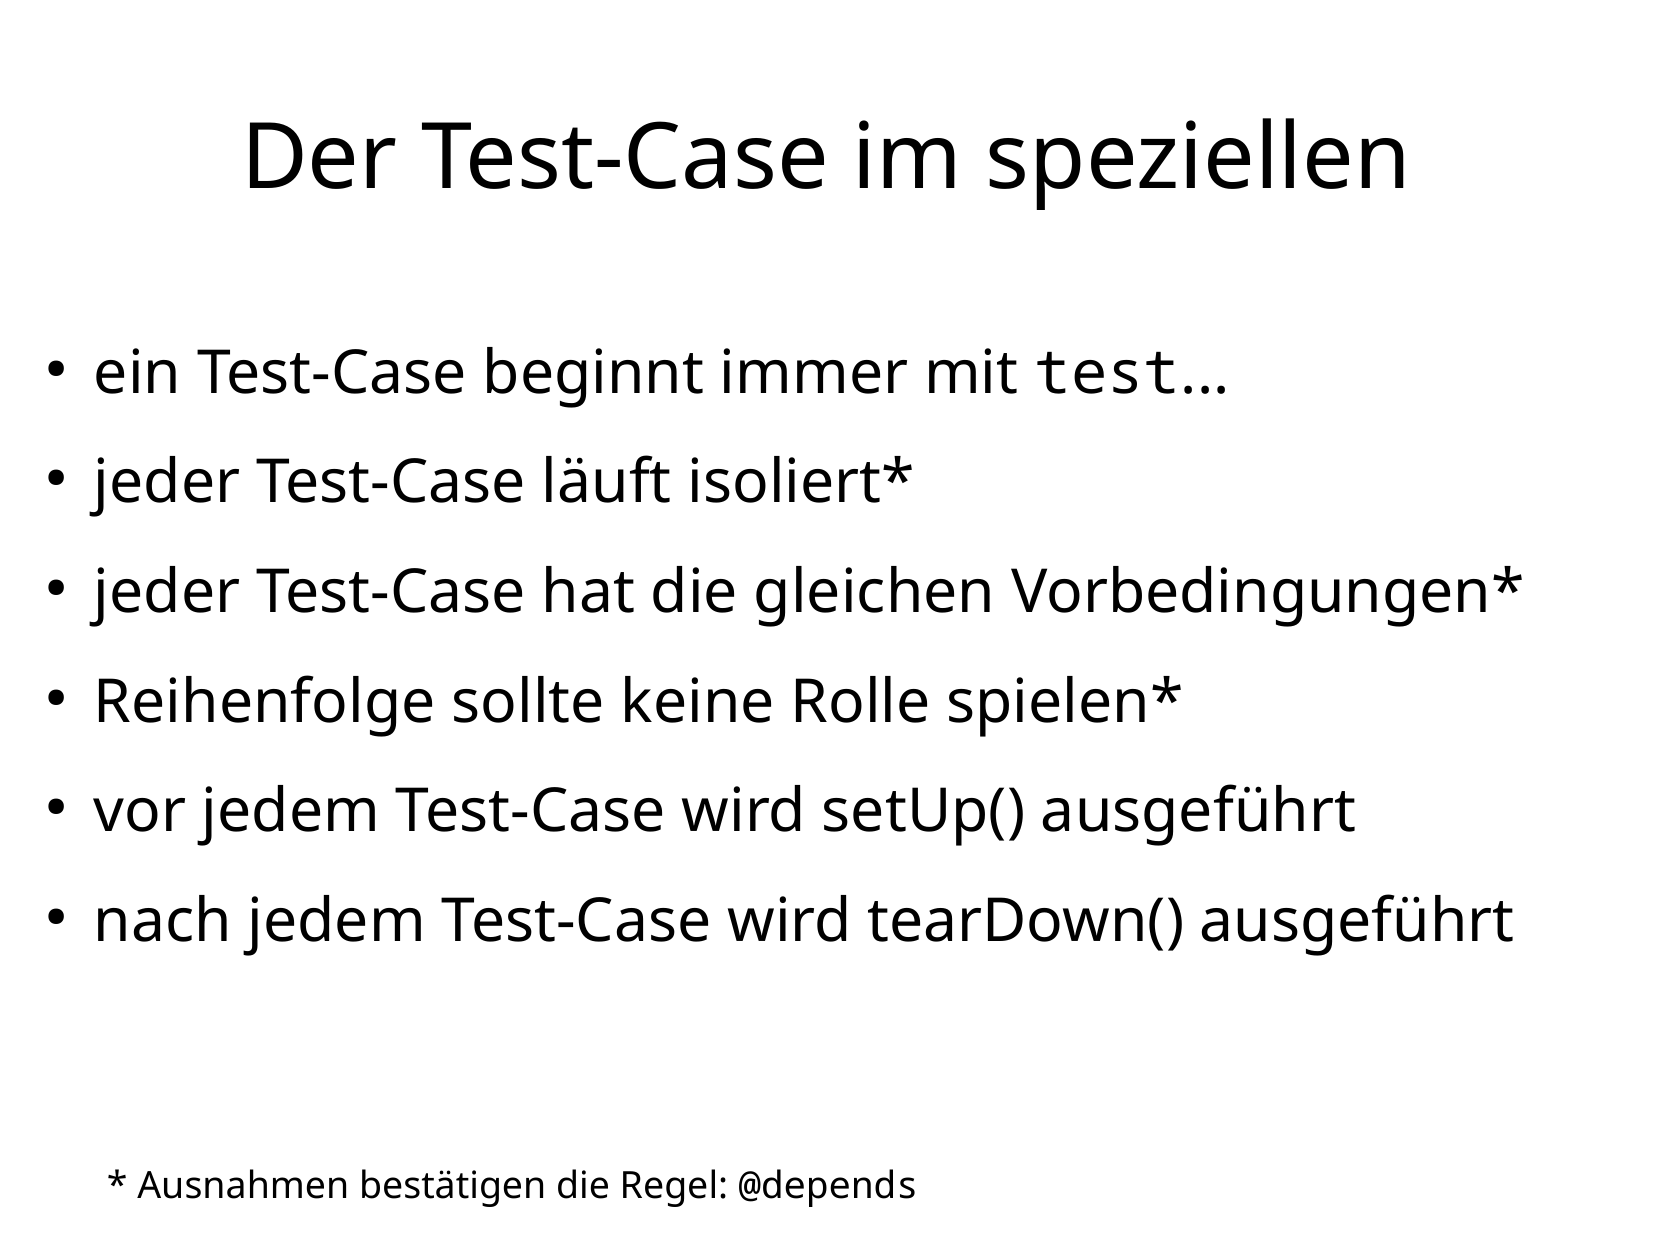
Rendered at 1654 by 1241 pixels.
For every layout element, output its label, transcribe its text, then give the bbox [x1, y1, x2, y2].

list ein Test-Case beginnt immer mit test... jeder Test-Case läuft isoliert* jeder Test-Case hat die gleichen Vorbedingungen* Reihenfolge sollte keine Rolle spielen* vor jedem Test-Case wird setUp() ausgeführt nach jedem Test-Case wird tearDown() ausgeführt [29, 328, 1625, 972]
text_box * Ausnahmen bestätigen die Regel: @depends [92, 1151, 1371, 1211]
title Der Test-Case im speziellen [82, 56, 1571, 250]
